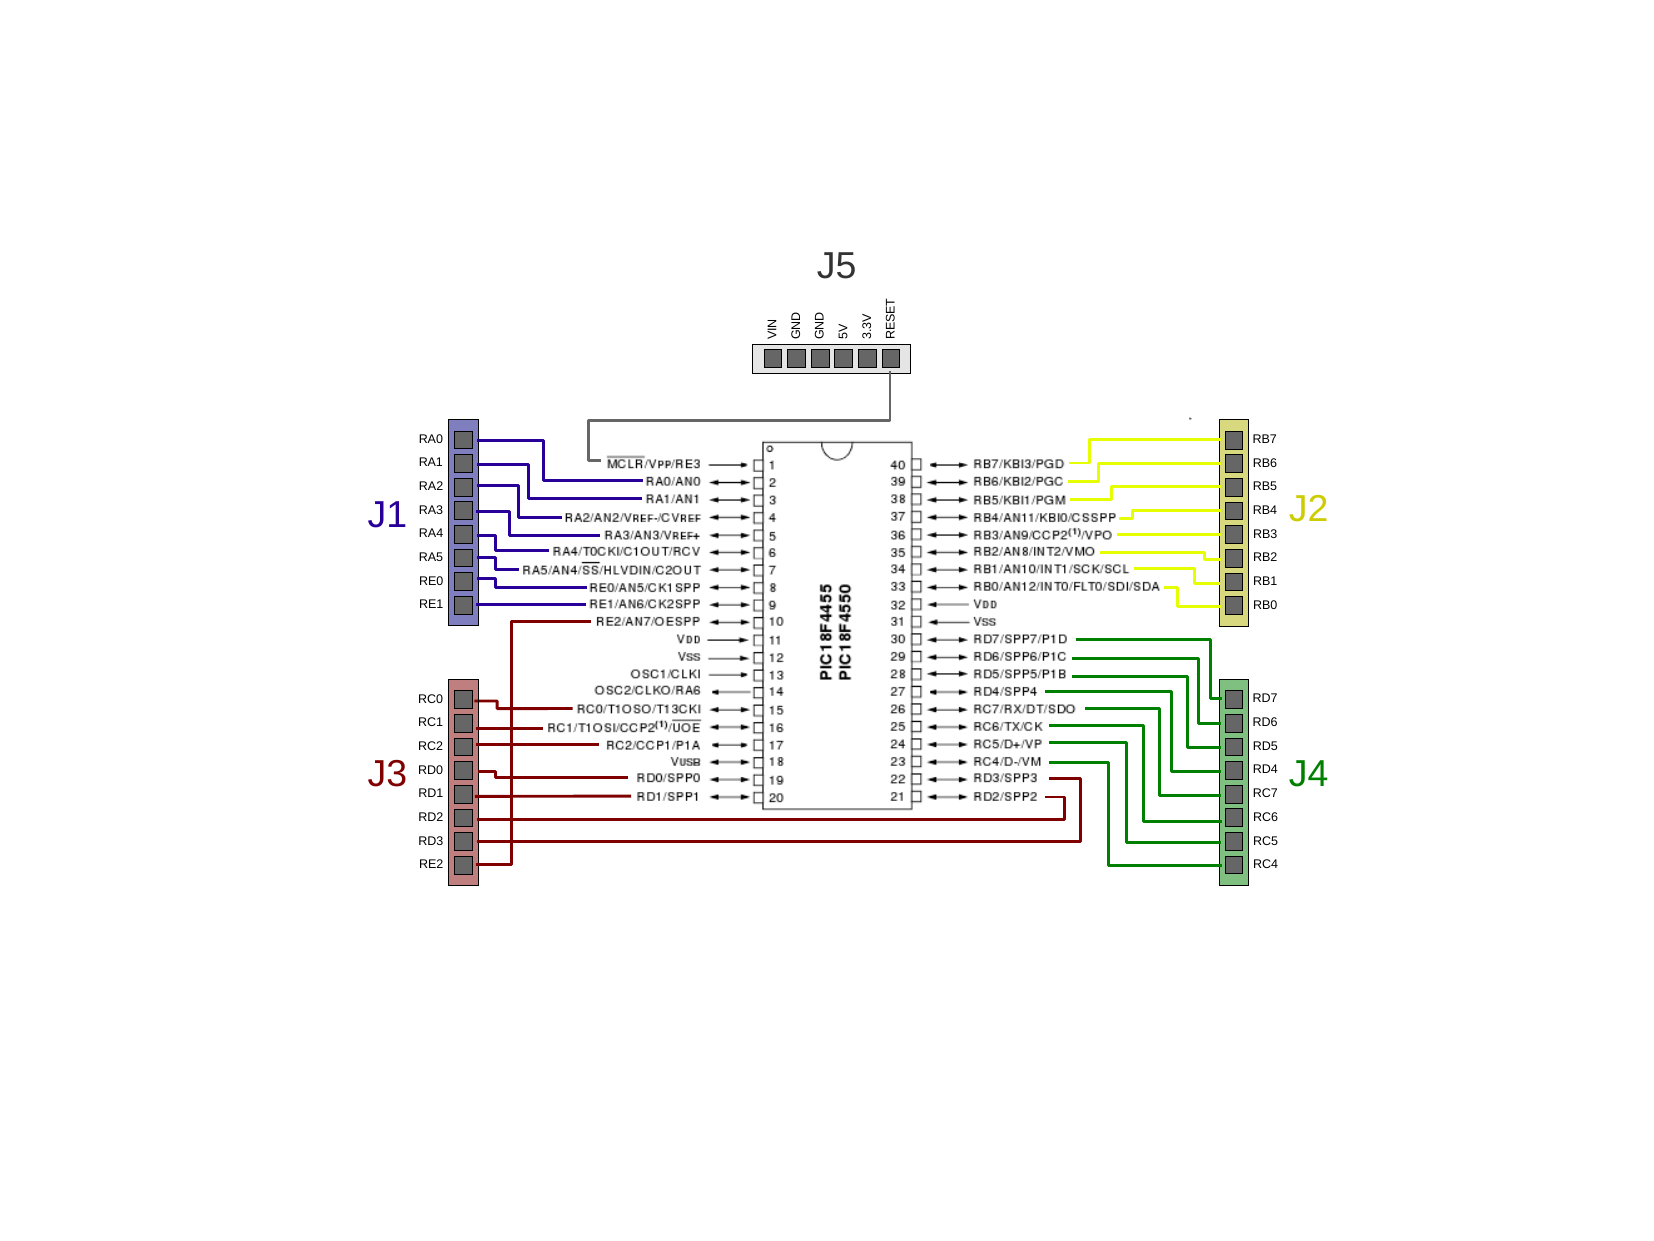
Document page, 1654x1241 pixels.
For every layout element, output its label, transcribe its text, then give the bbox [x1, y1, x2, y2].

text_box RC5 [1238, 826, 1294, 850]
text_box J1 [352, 485, 423, 557]
text_box RB3 [1238, 519, 1274, 543]
text_box RC0 [402, 684, 458, 708]
text_box RC1 [402, 708, 458, 731]
text_box RD4 [1238, 755, 1274, 778]
text_box RD7 [1237, 684, 1294, 718]
text_box [752, 344, 911, 374]
text_box RB0 [1238, 590, 1294, 625]
text_box 5V [828, 308, 852, 355]
text_box RA2 [402, 471, 458, 495]
text_box RE0 [402, 566, 459, 601]
text_box [1219, 679, 1249, 886]
text_box RD2 [402, 802, 459, 826]
text_box RESET [875, 277, 914, 355]
text_box RB7 [1238, 424, 1294, 448]
text_box RD1 [423, 779, 458, 802]
picture [507, 417, 1192, 821]
text_box RA5 [402, 542, 459, 566]
text_box RE1 [403, 590, 459, 624]
text_box [448, 679, 479, 886]
text_box GND [781, 278, 804, 355]
text_box RA1 [402, 448, 458, 471]
text_box RC6 [1238, 802, 1294, 826]
text_box J3 [352, 745, 423, 817]
text_box RB1 [1238, 566, 1294, 590]
text_box VIN [757, 299, 781, 355]
text_box J4 [1274, 745, 1344, 817]
text_box GND [804, 308, 828, 355]
text_box RD0 [423, 755, 458, 779]
text_box RB2 [1238, 543, 1294, 566]
text_box RD5 [1238, 731, 1294, 755]
text_box RB6 [1238, 448, 1294, 472]
text_box RA3 [423, 495, 458, 519]
text_box RC7 [1238, 778, 1274, 802]
text_box RE2 [403, 850, 459, 884]
text_box RA0 [402, 424, 458, 448]
text_box [1219, 419, 1249, 627]
text_box RD6 [1238, 707, 1294, 731]
text_box RC4 [1238, 850, 1294, 884]
text_box RD3 [402, 826, 459, 861]
text_box [448, 419, 479, 626]
text_box RB4 [1238, 495, 1274, 519]
text_box J2 [1274, 479, 1344, 551]
text_box J5 [802, 236, 872, 308]
text_box RB5 [1238, 472, 1294, 495]
text_box RC2 [402, 731, 458, 755]
text_box RA4 [423, 519, 458, 542]
text_box 3.3V [852, 287, 875, 355]
